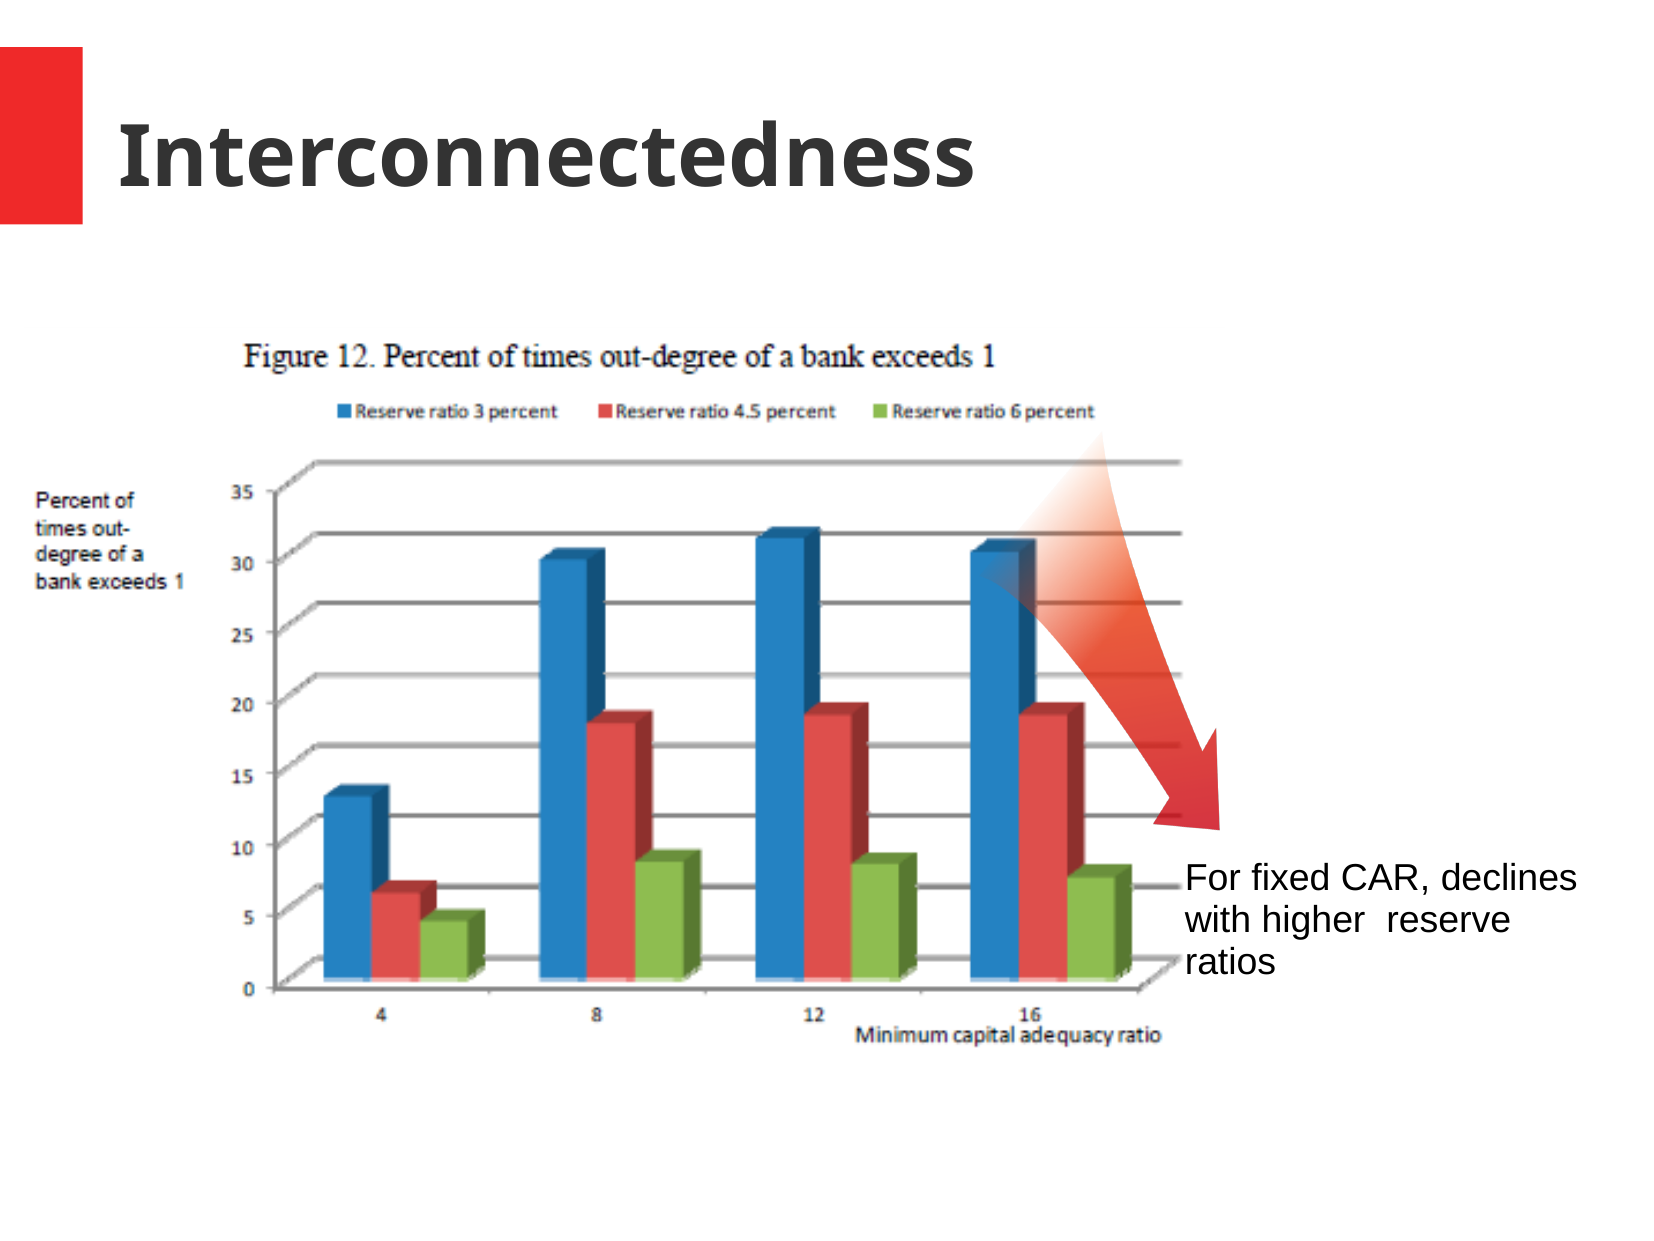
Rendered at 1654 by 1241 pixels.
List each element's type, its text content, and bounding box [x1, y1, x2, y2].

picture [24, 326, 1231, 1059]
title Interconnectedness [118, 49, 1571, 257]
text_box For fixed CAR, declines with higher reserve ratios [1170, 849, 1621, 991]
